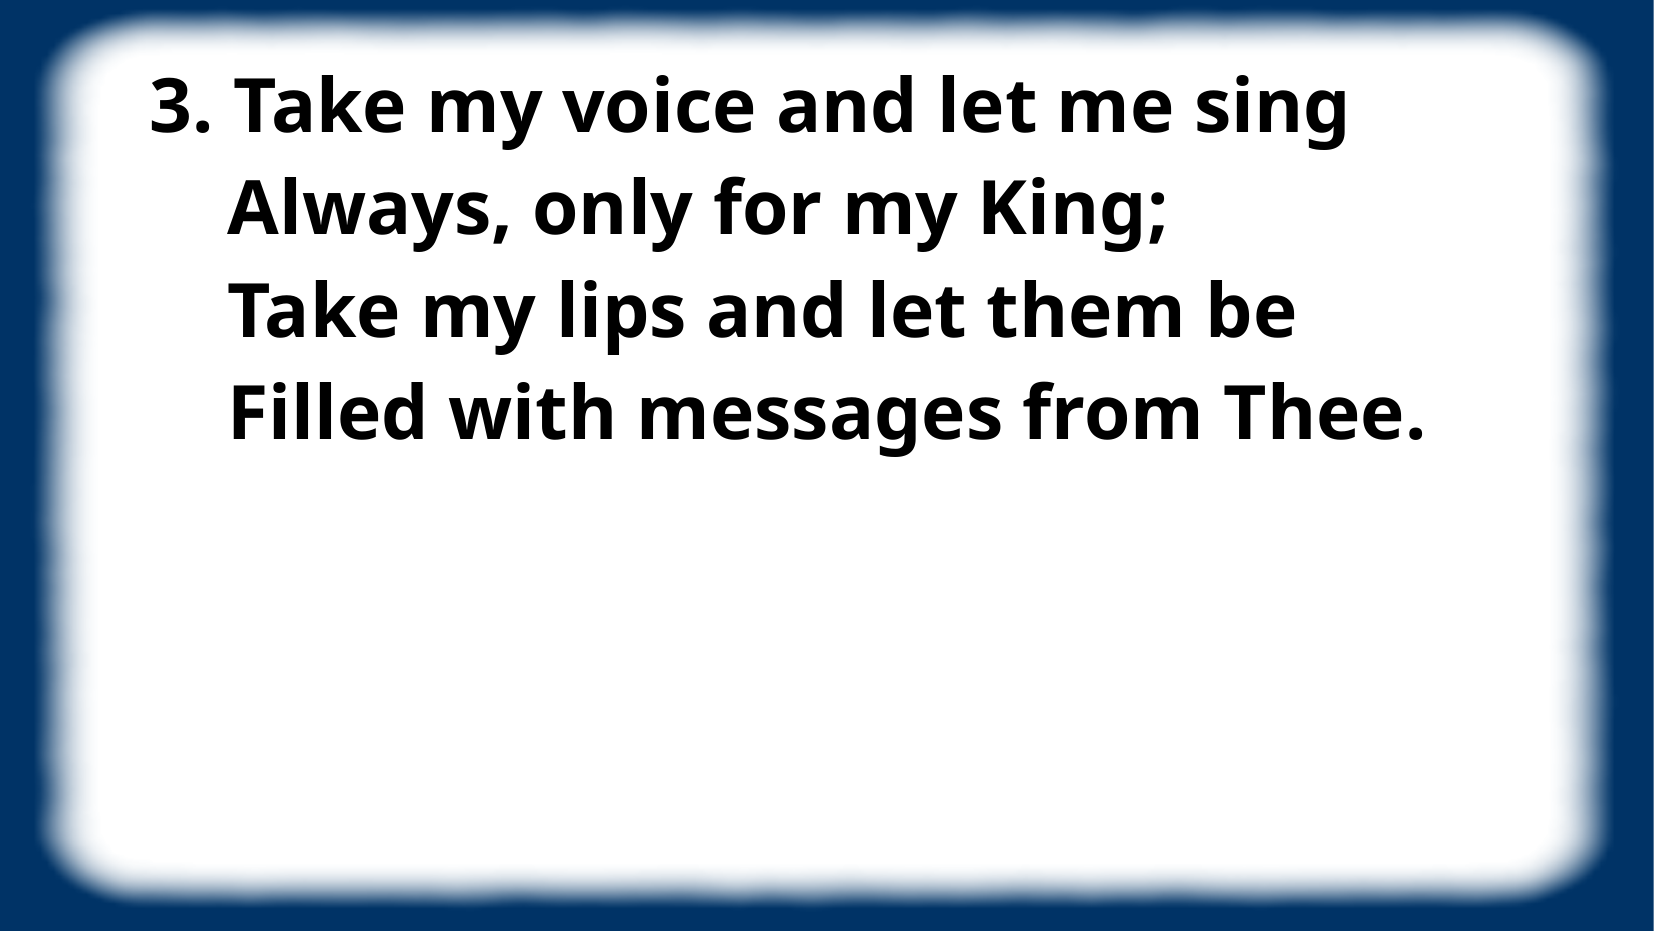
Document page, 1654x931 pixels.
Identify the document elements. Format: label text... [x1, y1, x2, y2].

text_box 3. Take my voice and let me sing Always, only for my King; Take my lips and let them be Filled with messages from Thee. [135, 45, 1531, 481]
picture [0, 0, 1654, 931]
